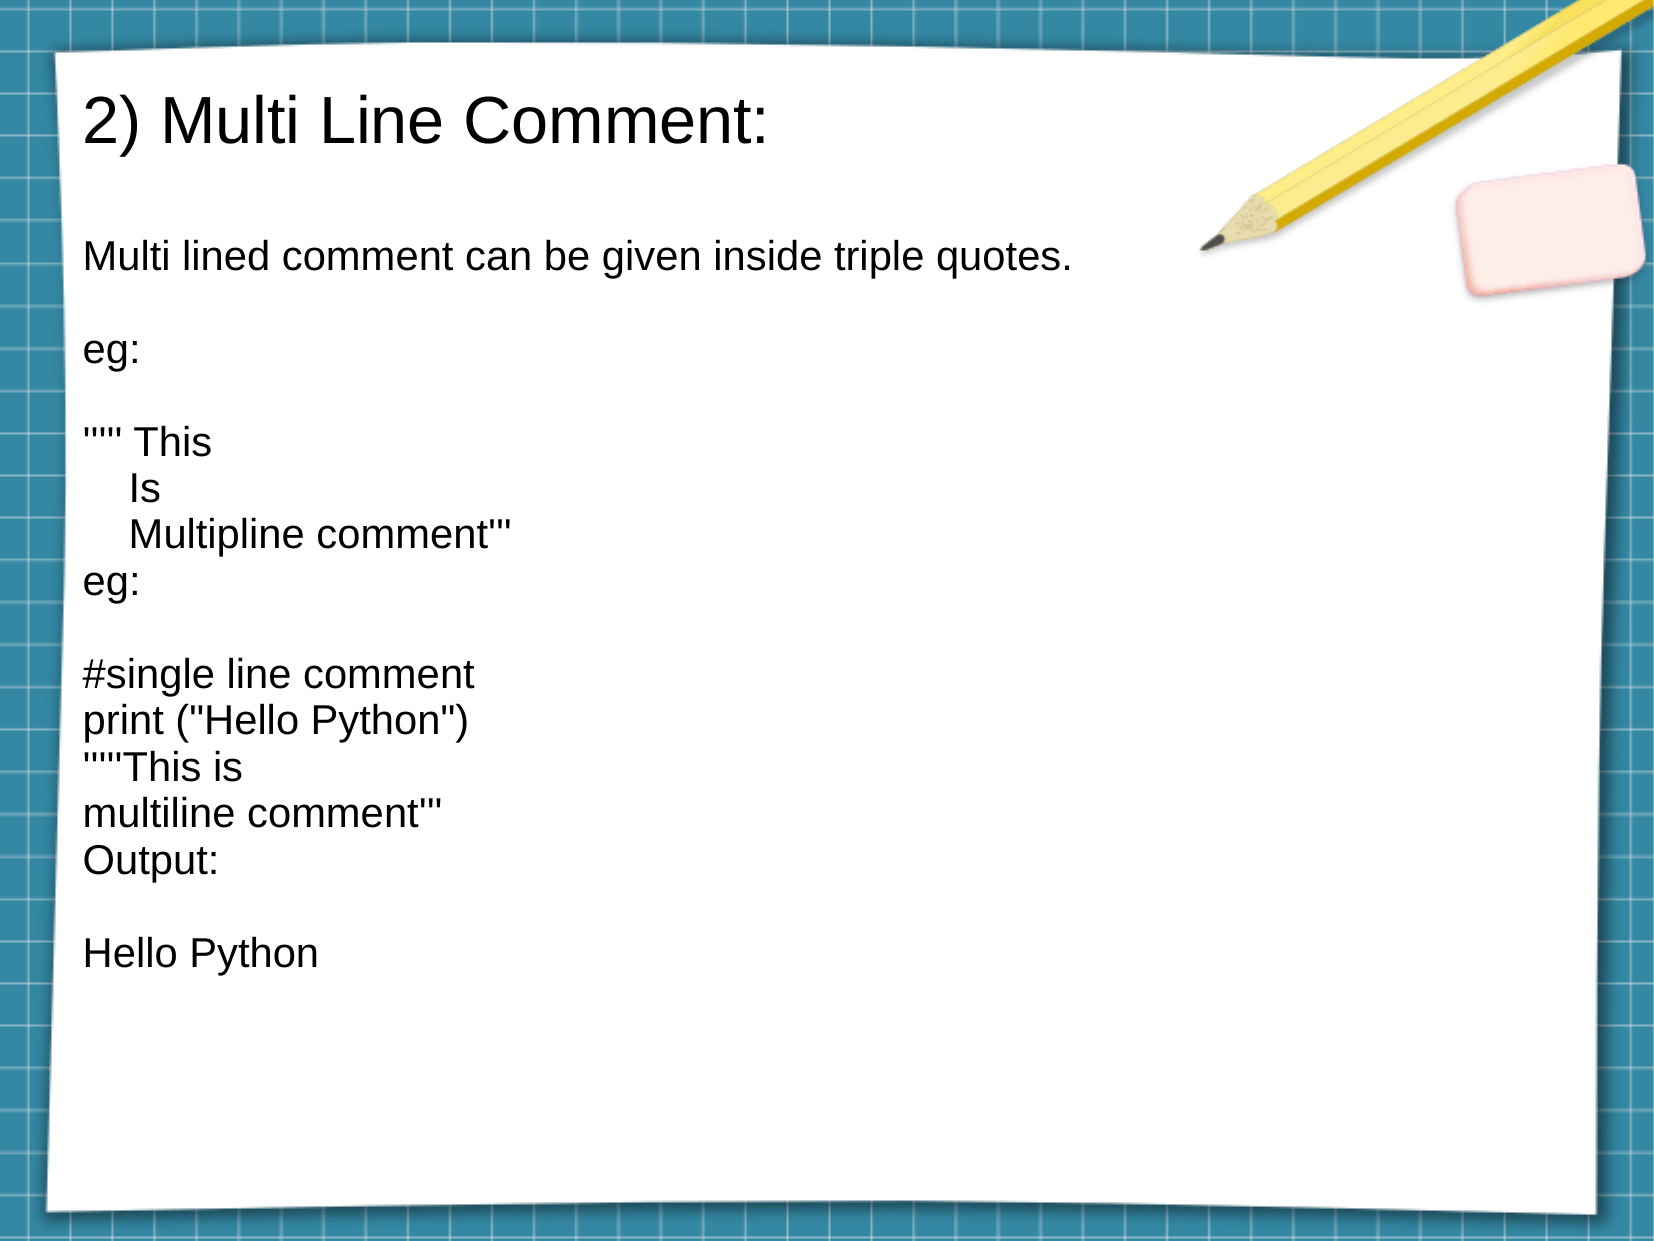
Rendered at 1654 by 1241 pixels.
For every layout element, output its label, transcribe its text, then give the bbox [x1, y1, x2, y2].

picture [0, 0, 1654, 1241]
subtitle 2) Multi Line Comment: Multi lined comment can be given inside triple quotes. eg: ''''' This Is Multipline comment''' eg: #single line comment print ("Hello Python") '''''This is multiline comment''' Output: Hello Python [82, 49, 1571, 1010]
